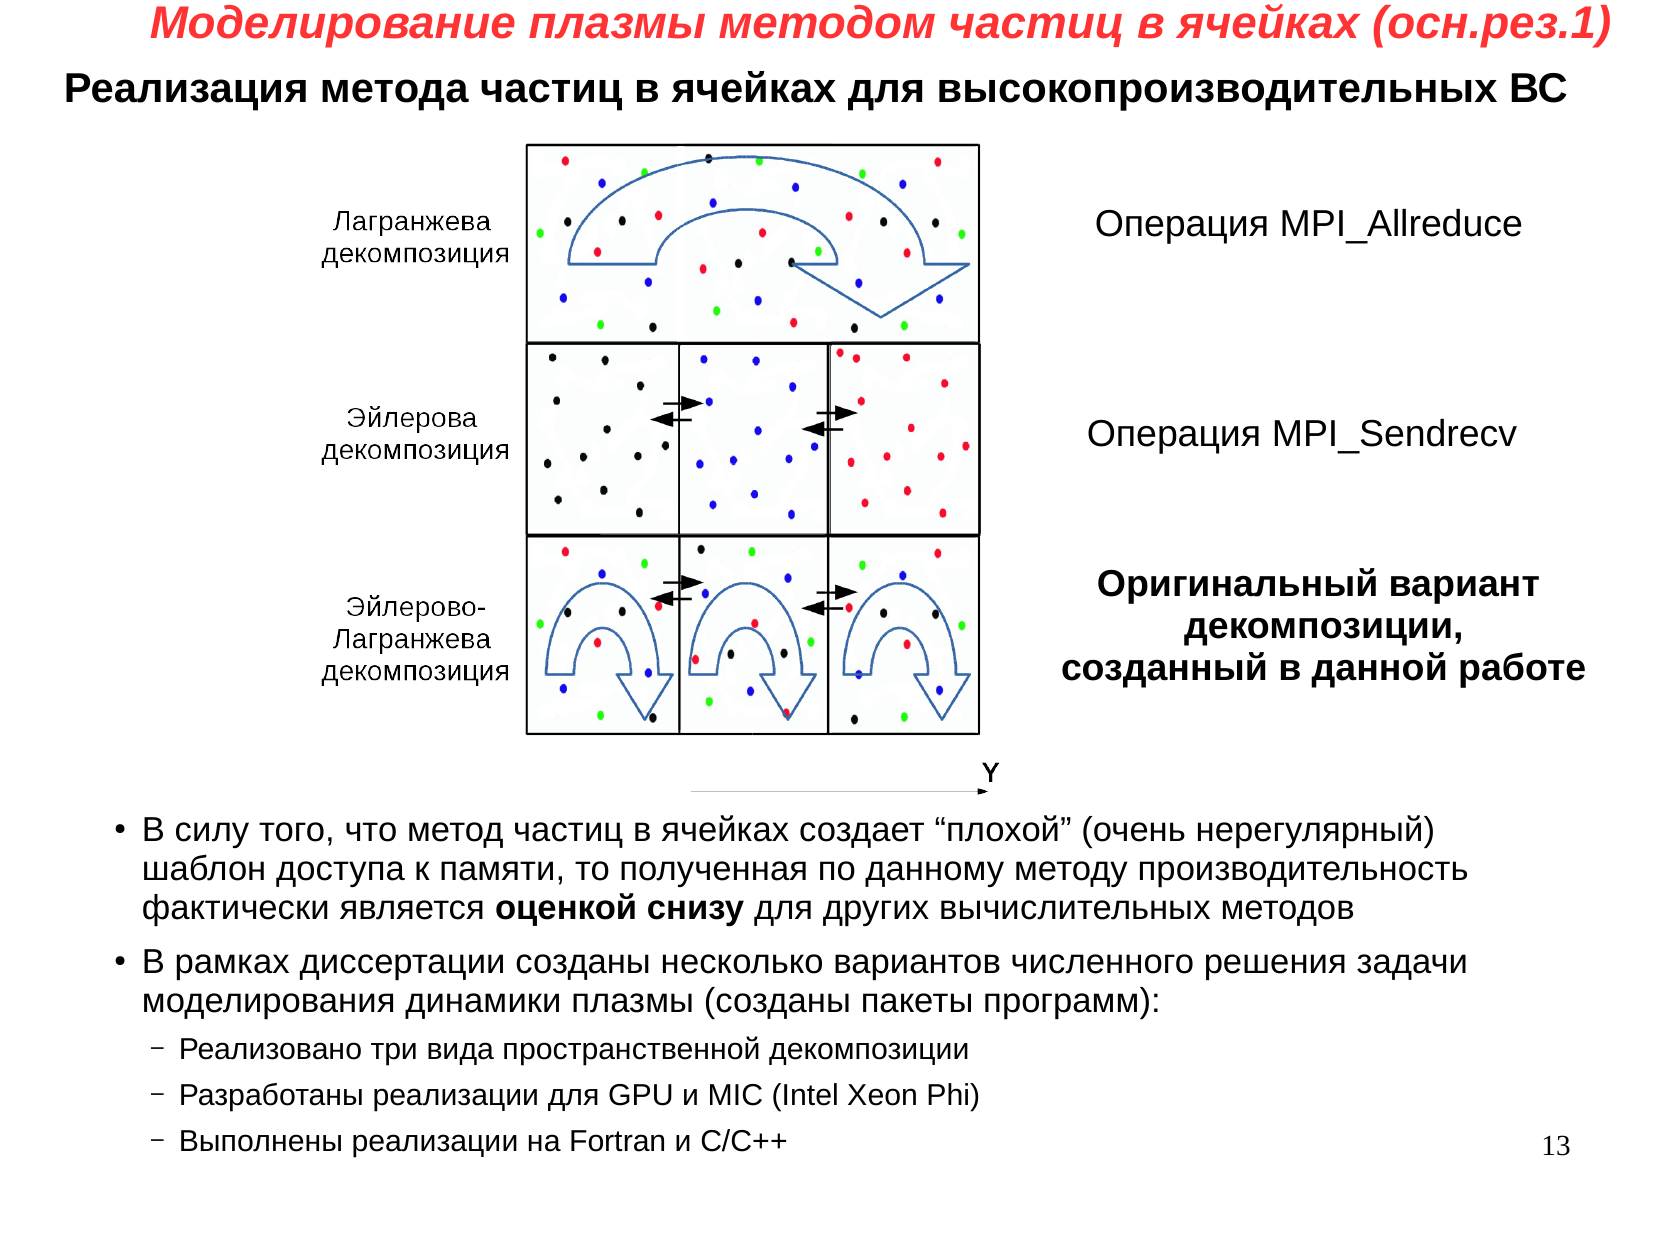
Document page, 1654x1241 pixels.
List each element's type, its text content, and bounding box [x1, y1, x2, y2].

text_box Моделирование плазмы методом частиц в ячейках (осн.рез.1) [135, 0, 1654, 107]
text_box Оригинальный вариант декомпозиции, созданный в данной работе [1046, 555, 1602, 696]
title Реализация метода частиц в ячейках для высокопроизводительных ВС [0, 0, 1654, 251]
text_box Операция MPI_Sendrecv [1072, 405, 1533, 462]
list В силу того, что метод частиц в ячейках создает “плохой” (очень нерегулярный) шаблон доступа к памяти, то полученная по данному методу производительность фактически является оценкой снизу для других вычислительных методов В рамках диссертации созданы несколько вариантов численного решения задачи моделирования динамики плазмы (созданы пакеты программ): Реализовано три вида пространственной декомпозиции Разработаны реализации для GPU и MIC (Intel Xeon Phi) Выполнены реализации на Fortran и C/C++ [105, 810, 1489, 1196]
text_box Операция MPI_Allreduce [1080, 195, 1538, 252]
picture [315, 251, 1006, 796]
